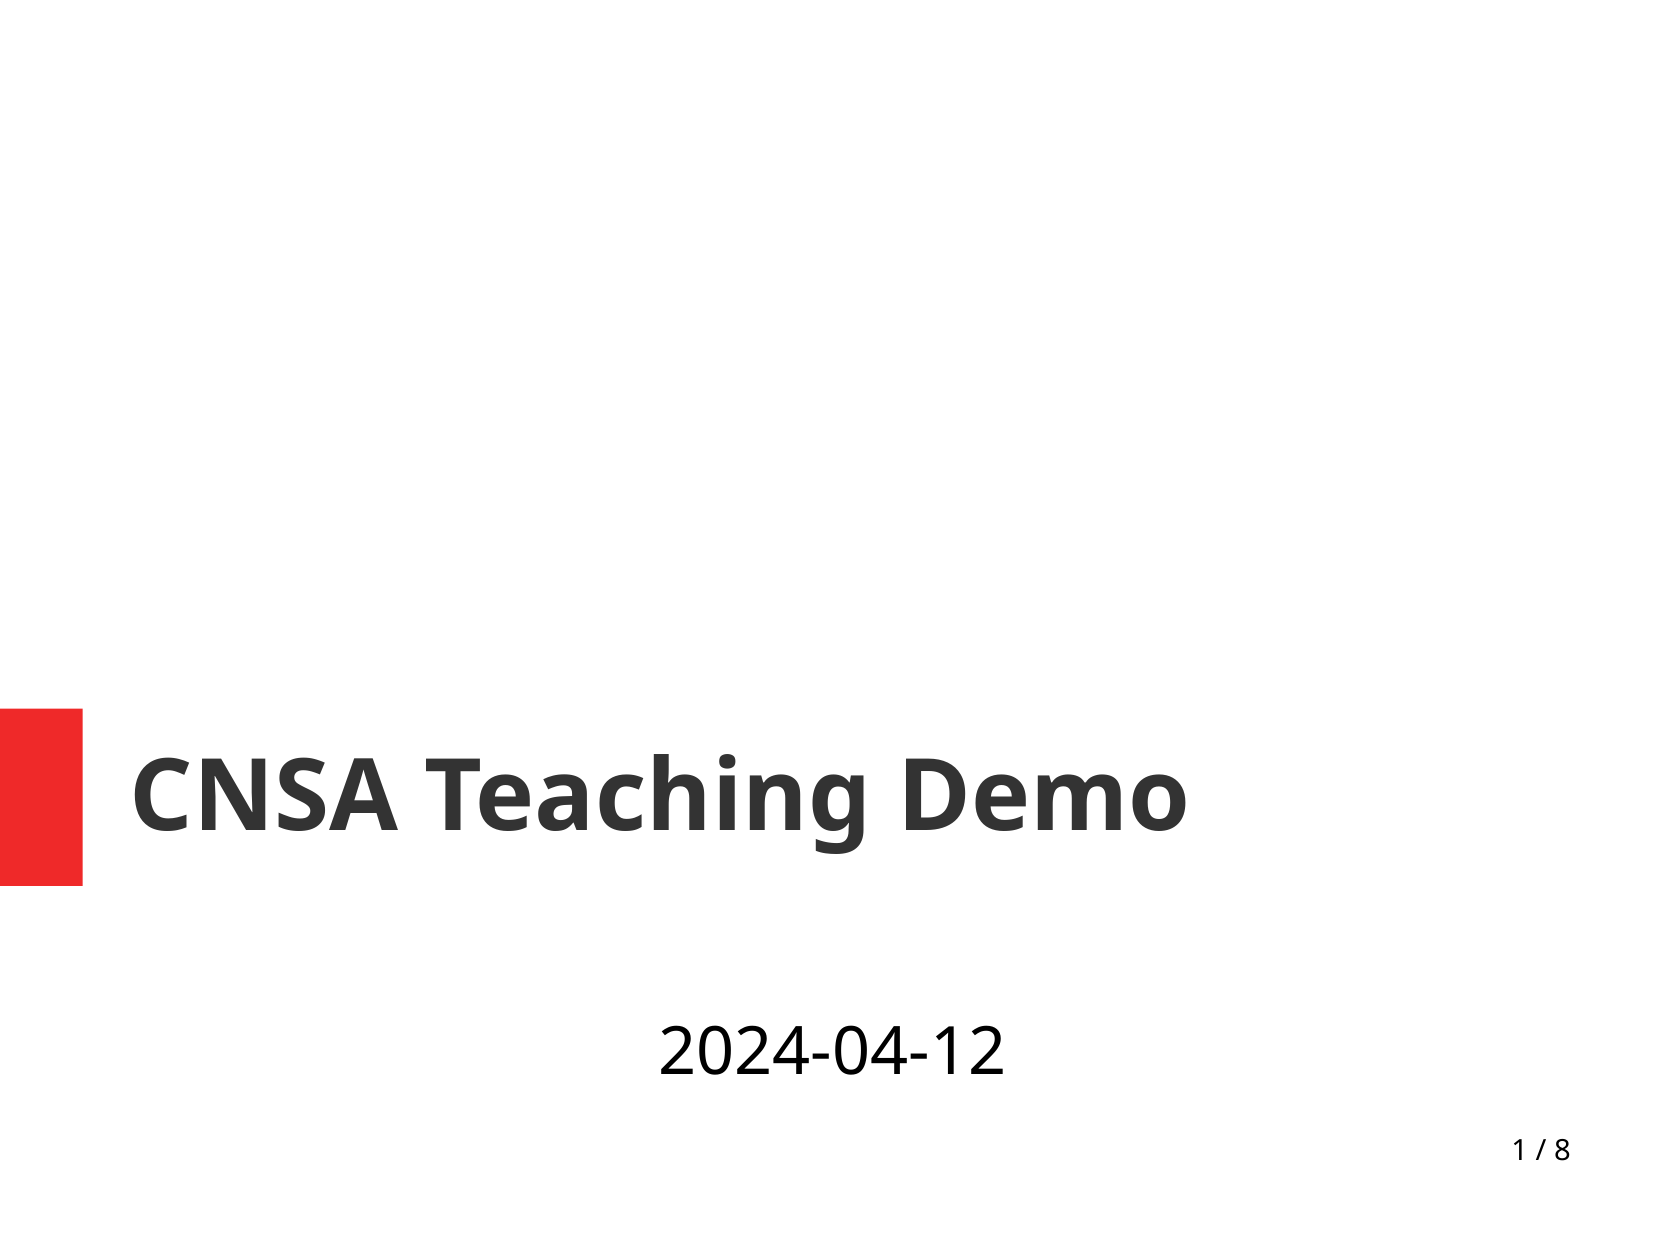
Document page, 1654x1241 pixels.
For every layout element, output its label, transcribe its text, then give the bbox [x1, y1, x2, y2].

subtitle 2024-04-12 [129, 968, 1536, 1130]
title CNSA Teaching Demo [129, 655, 1536, 928]
